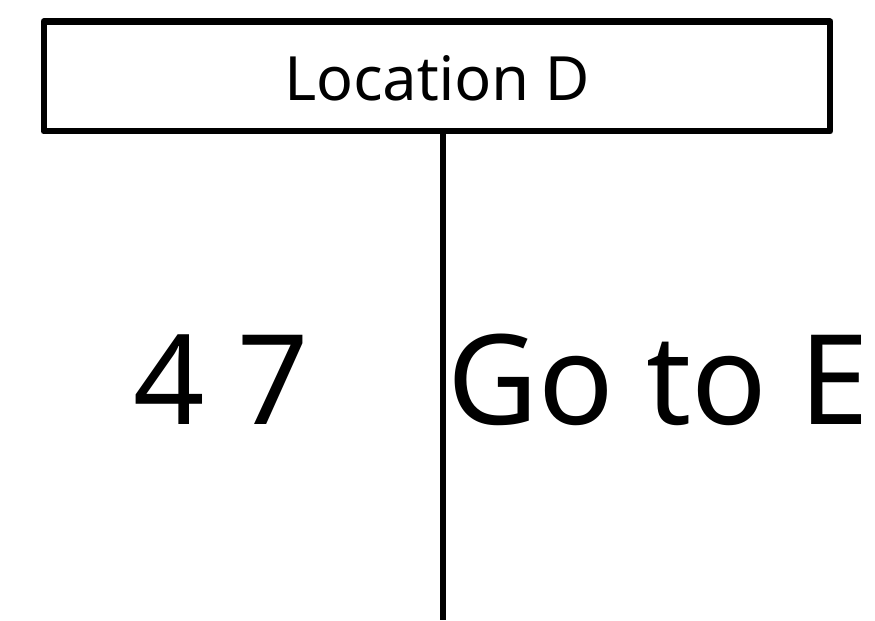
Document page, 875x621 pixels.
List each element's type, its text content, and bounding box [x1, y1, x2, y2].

list Go to E [442, 131, 874, 621]
list 4 7 [29, 131, 414, 621]
title Location D [43, 21, 831, 132]
